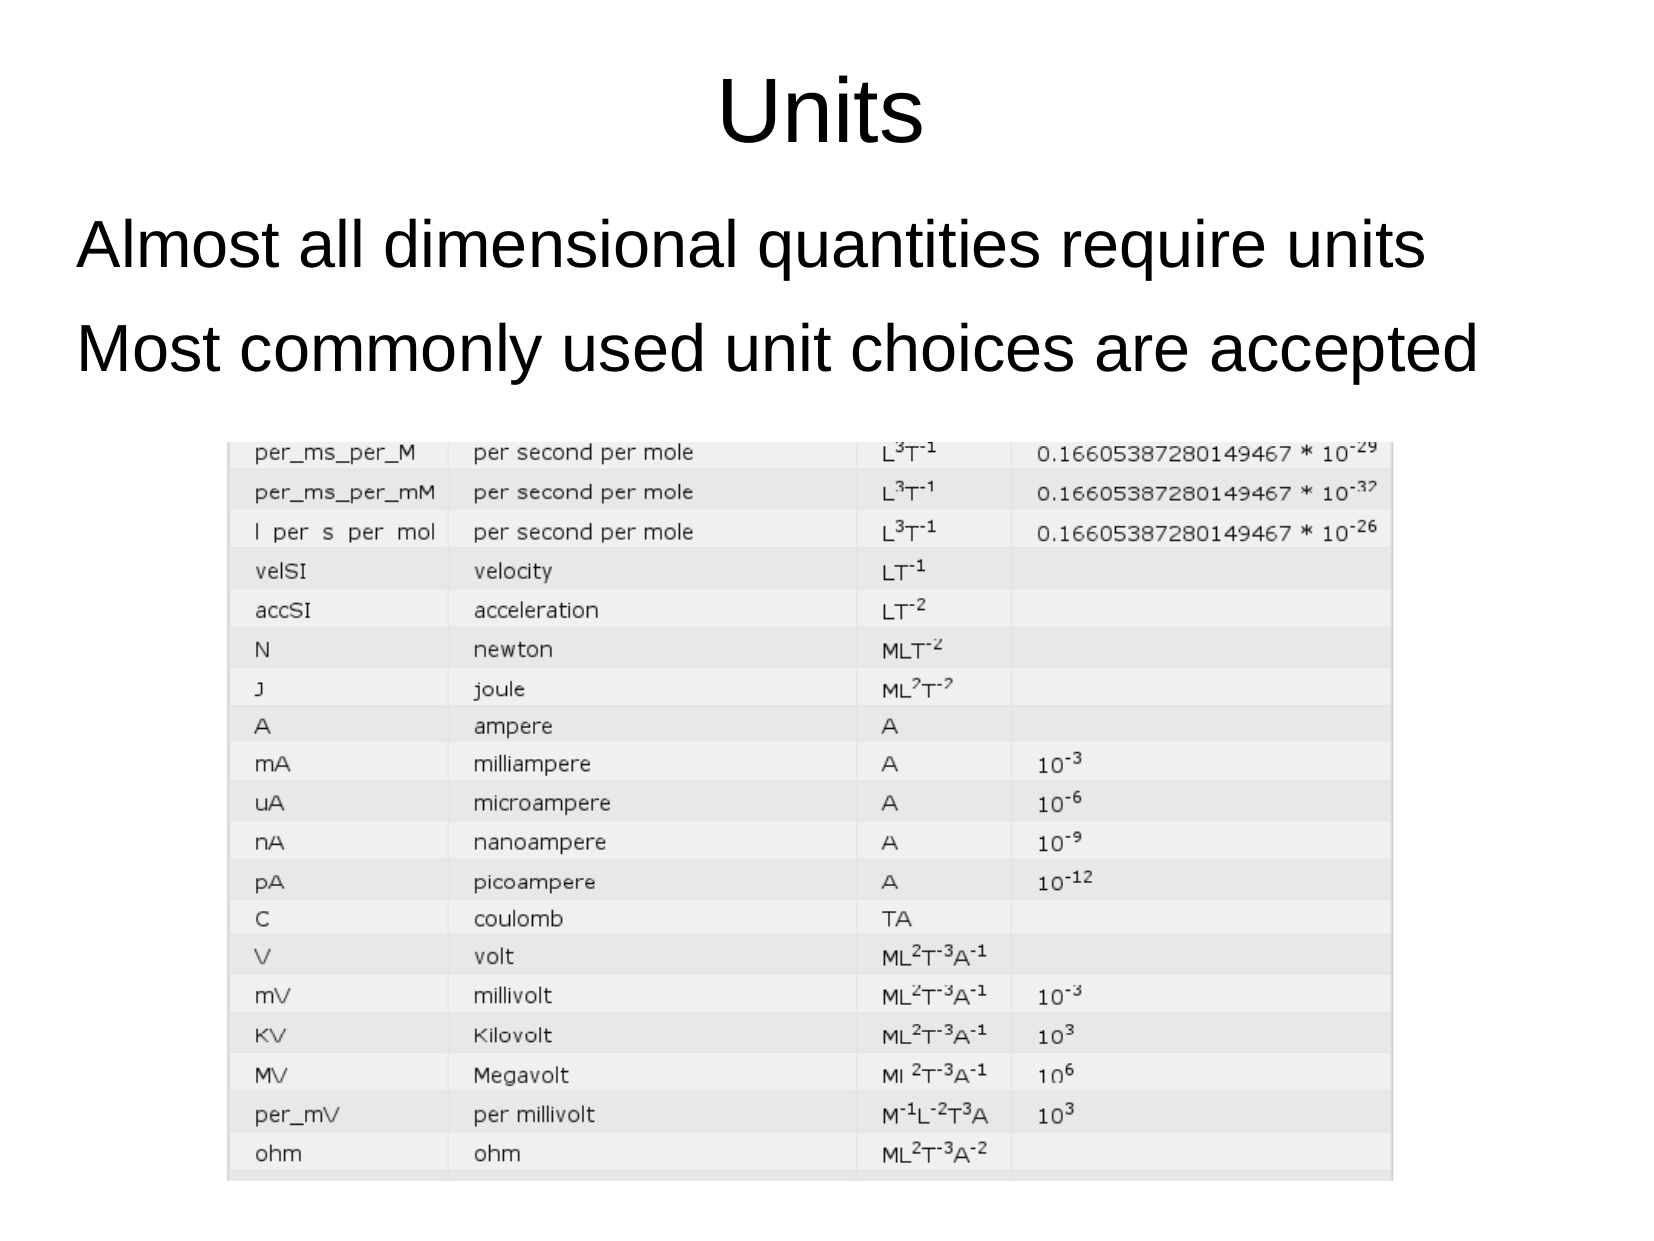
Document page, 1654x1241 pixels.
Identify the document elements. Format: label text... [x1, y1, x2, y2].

picture [177, 442, 1447, 1181]
list Almost all dimensional quantities require units Most commonly used unit choices are accepted [59, 206, 1548, 403]
title Units [76, 14, 1565, 207]
